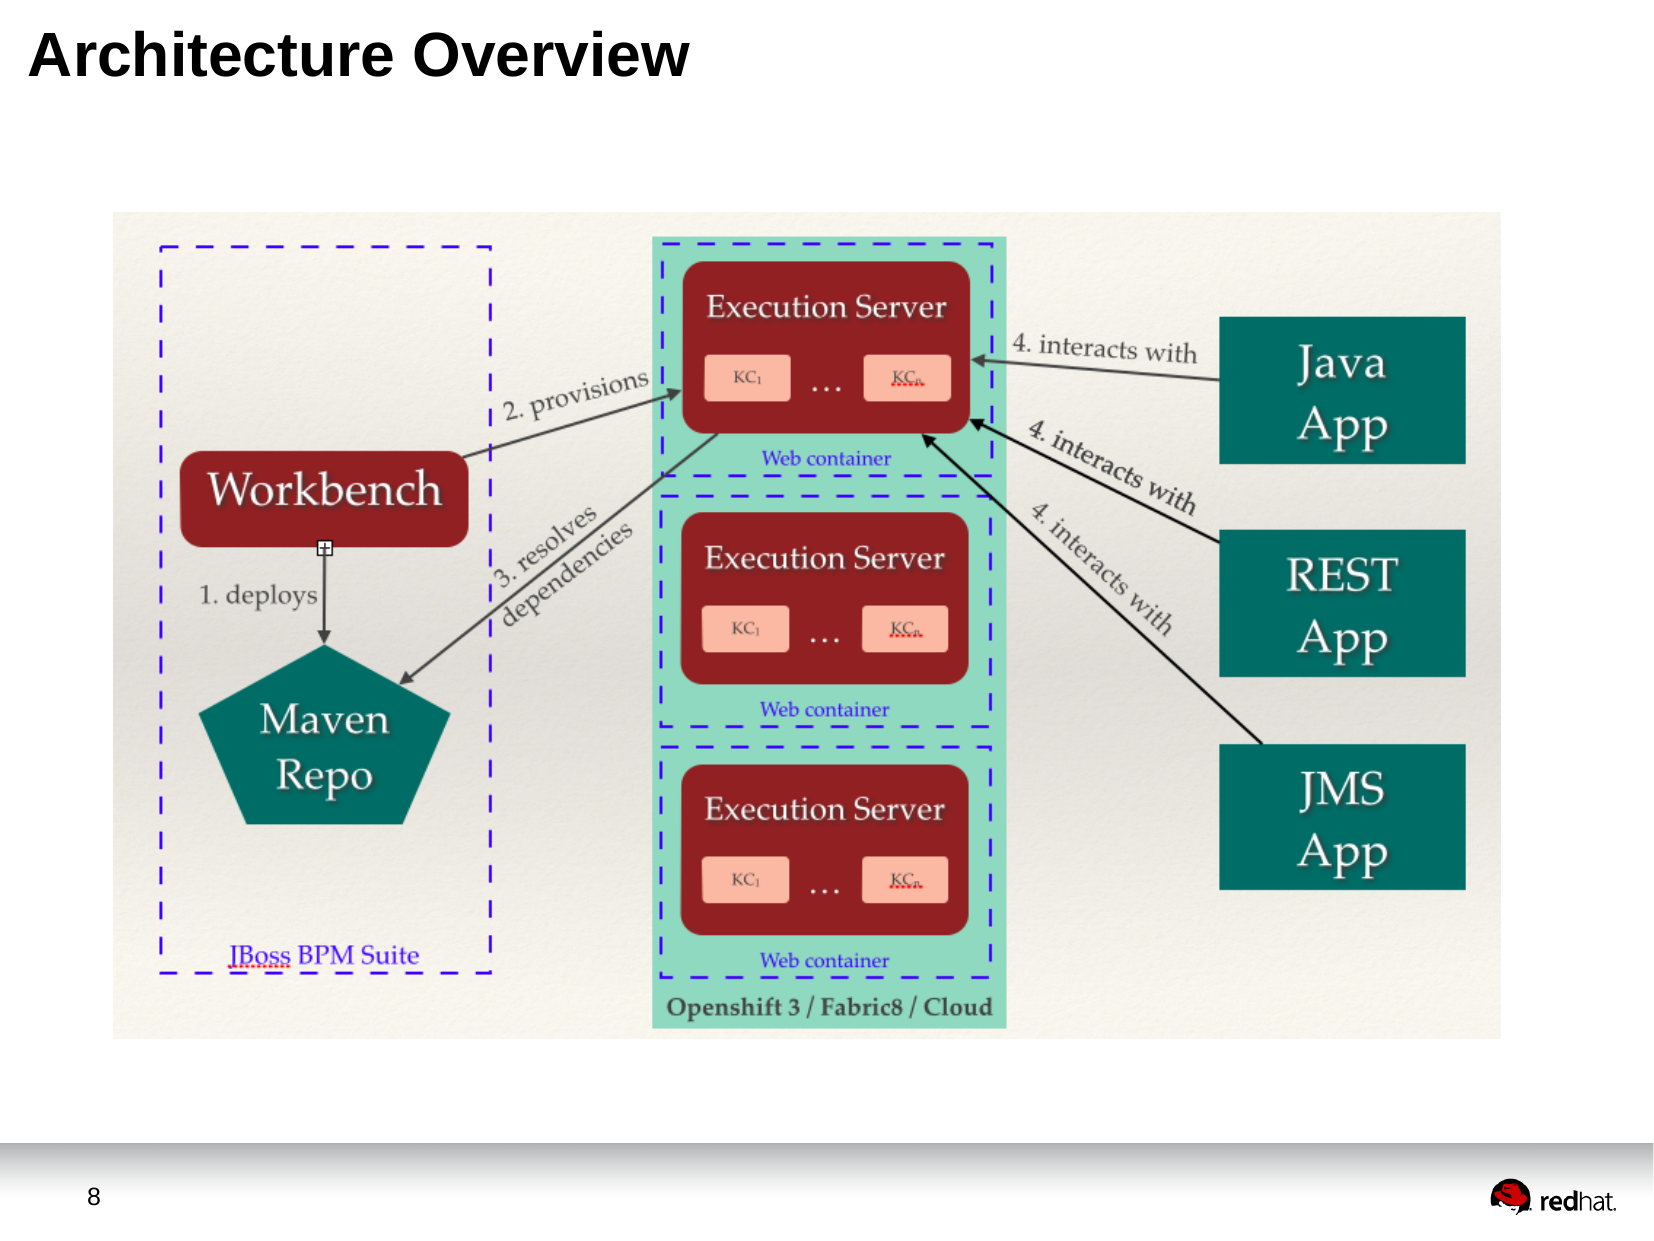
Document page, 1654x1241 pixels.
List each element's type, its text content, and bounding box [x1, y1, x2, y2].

title Architecture Overview [27, 0, 1516, 111]
picture [113, 212, 1501, 1039]
picture [0, 1143, 1654, 1241]
